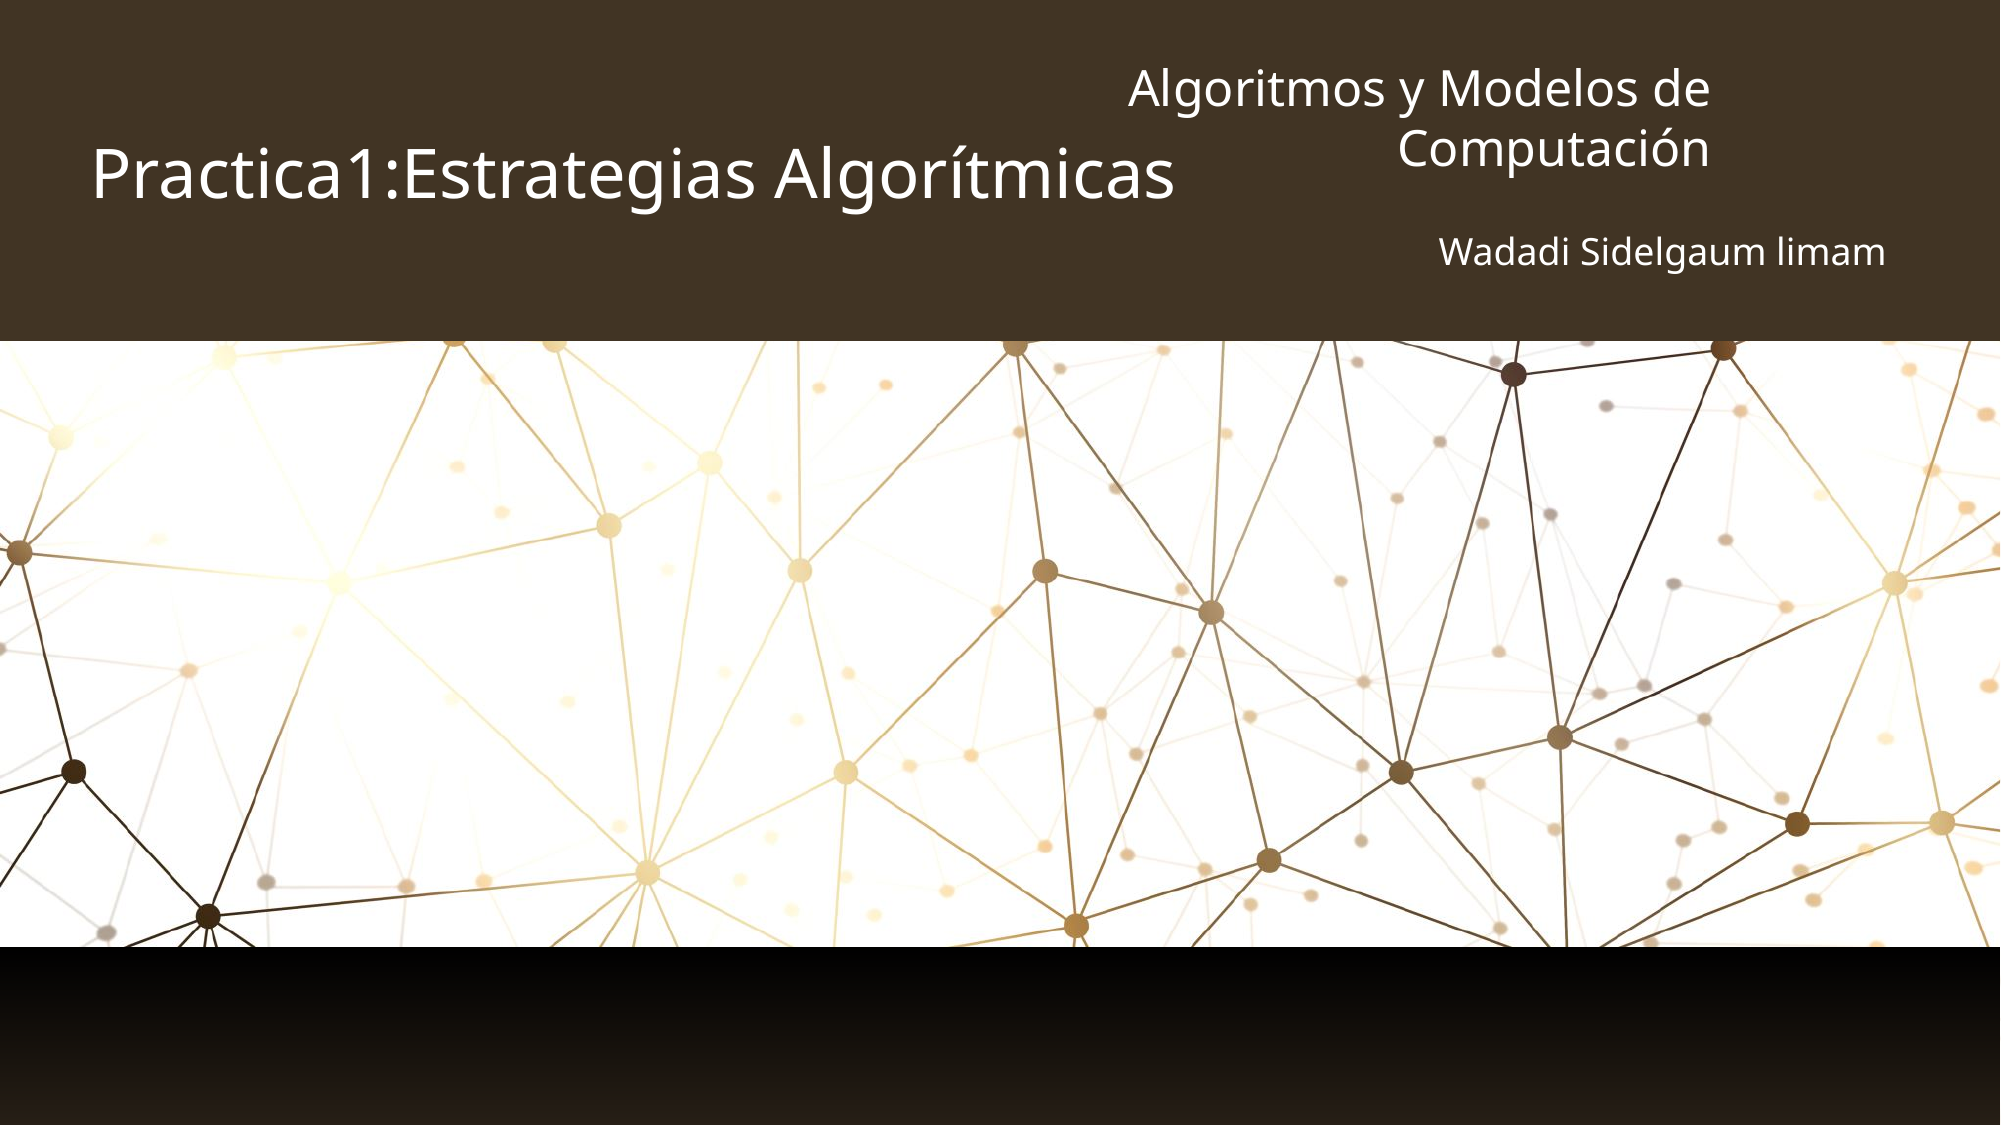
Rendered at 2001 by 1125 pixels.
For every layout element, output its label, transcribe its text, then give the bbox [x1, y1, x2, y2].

picture [0, 341, 2000, 947]
subtitle Algoritmos y Modelos de Computación [1128, 35, 1935, 197]
text_box [0, 0, 2000, 341]
title Practica1:Estrategias Algorítmicas [90, 90, 1194, 252]
text_box [0, 947, 2000, 1125]
text_box Wadadi Sidelgaum limam [1423, 220, 1966, 281]
